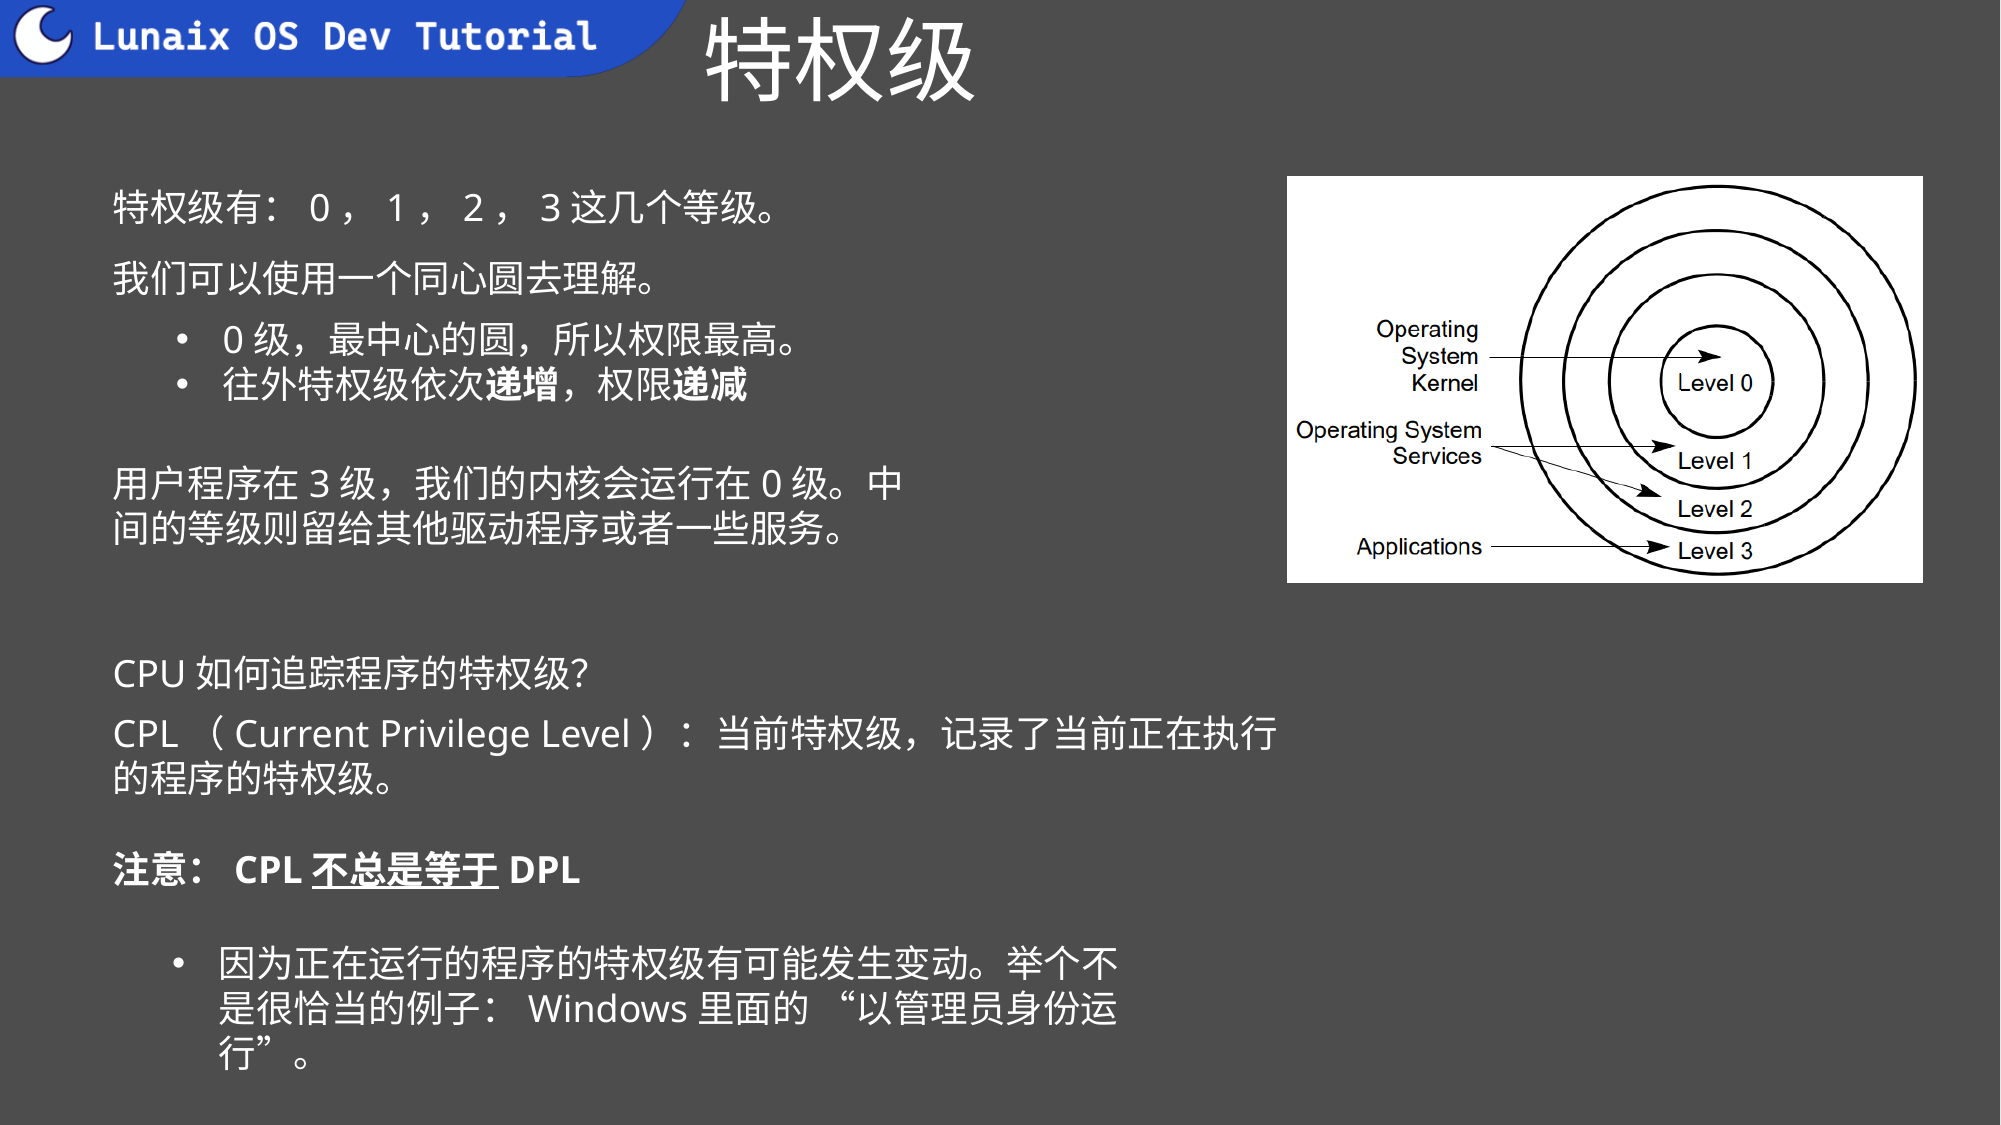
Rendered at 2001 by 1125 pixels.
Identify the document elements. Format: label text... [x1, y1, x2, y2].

text_box 我们可以使用一个同心圆去理解。 [97, 247, 938, 308]
title 特权级 [687, 0, 1839, 130]
text_box 注意：CPL不总是等于DPL [97, 838, 603, 899]
text_box 用户程序在3级，我们的内核会运行在0级。中间的等级则留给其他驱动程序或者一些服务。 [97, 452, 938, 558]
picture [0, 0, 2001, 1125]
text_box 0级，最中心的圆，所以权限最高。 往外特权级依次递增，权限递减 [160, 308, 809, 414]
text_box 因为正在运行的程序的特权级有可能发生变动。举个不是很恰当的例子：Windows里面的 “以管理员身份运行”。 [157, 933, 1158, 1083]
text_box 特权级有：0，1，2，3这几个等级。 [97, 176, 938, 236]
text_box CPL（Current Privilege Level）：当前特权级，记录了当前正在执行的程序的特权级。 [97, 703, 1322, 808]
text_box CPU如何追踪程序的特权级？ [97, 642, 1039, 703]
